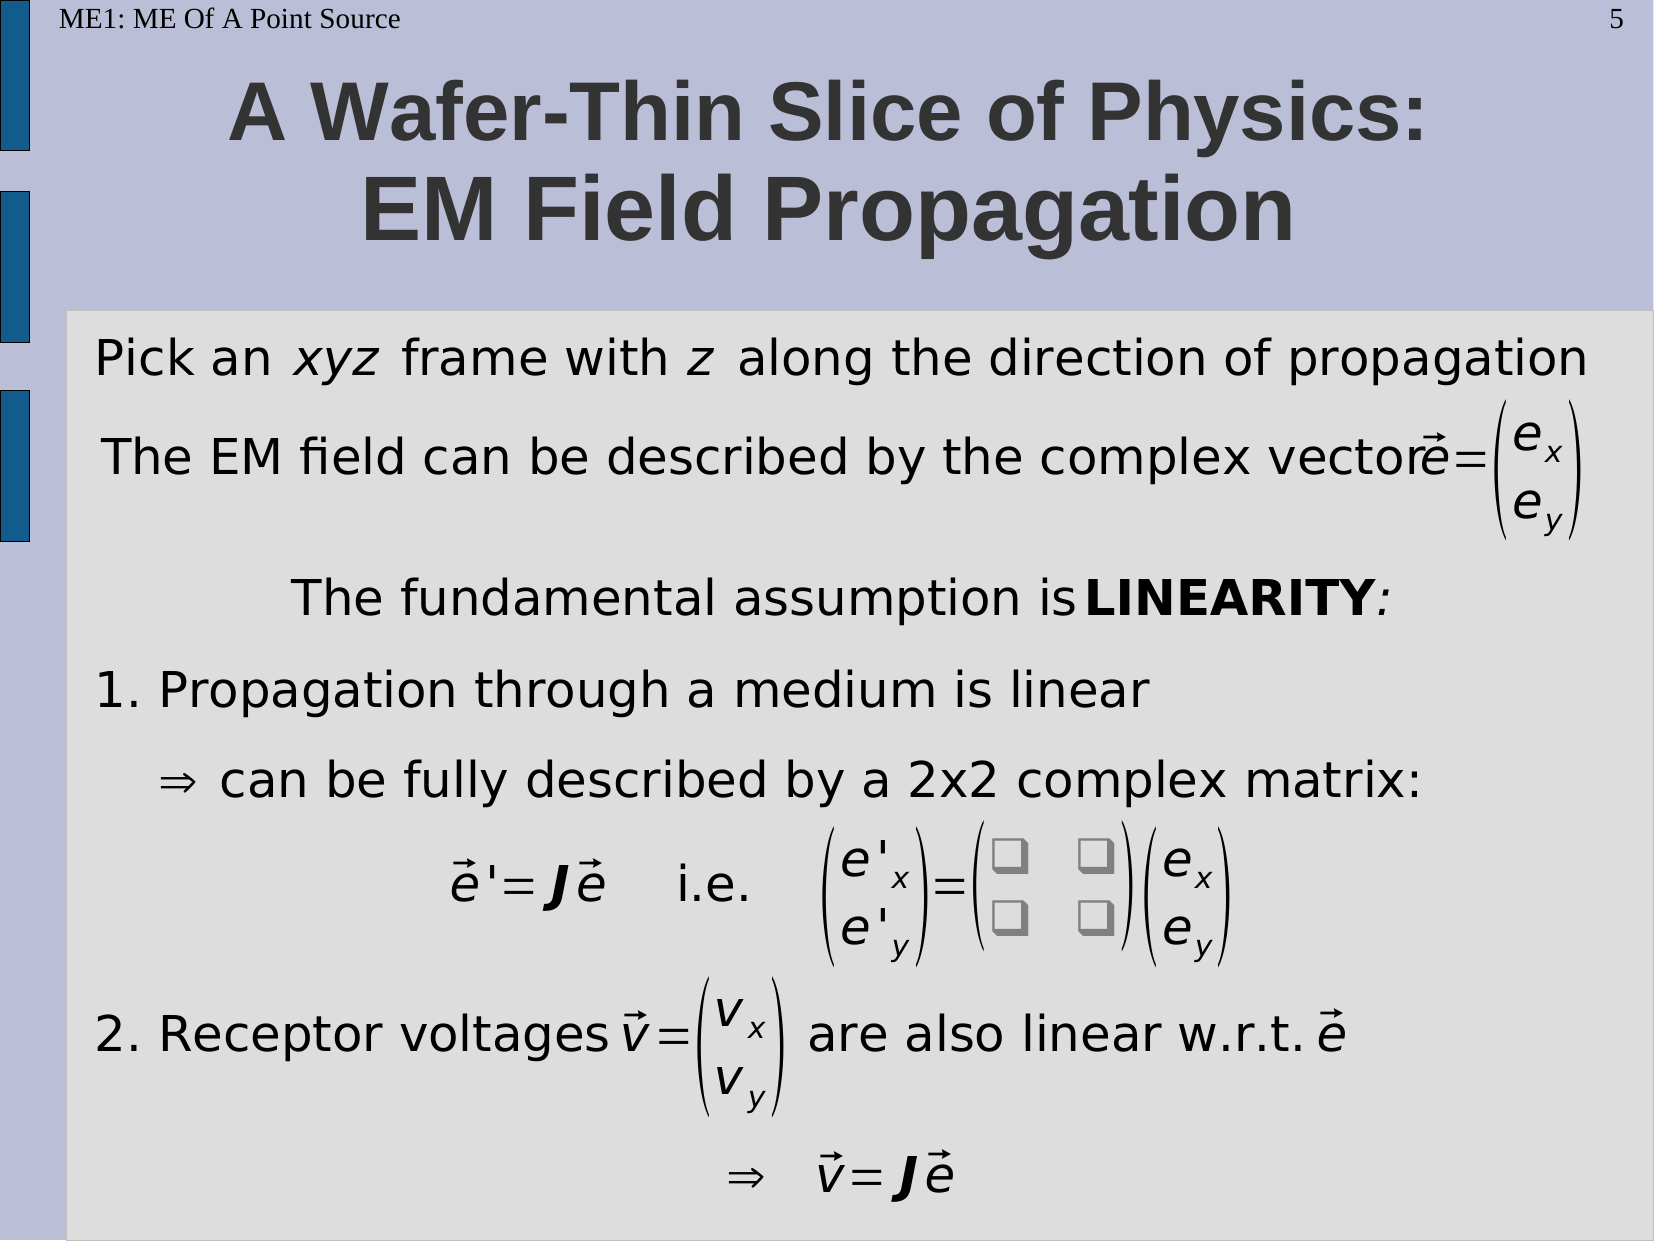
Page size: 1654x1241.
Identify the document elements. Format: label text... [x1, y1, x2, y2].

title A Wafer-Thin Slice of Physics: EM Field Propagation [123, 59, 1536, 267]
chart [88, 307, 1594, 1211]
